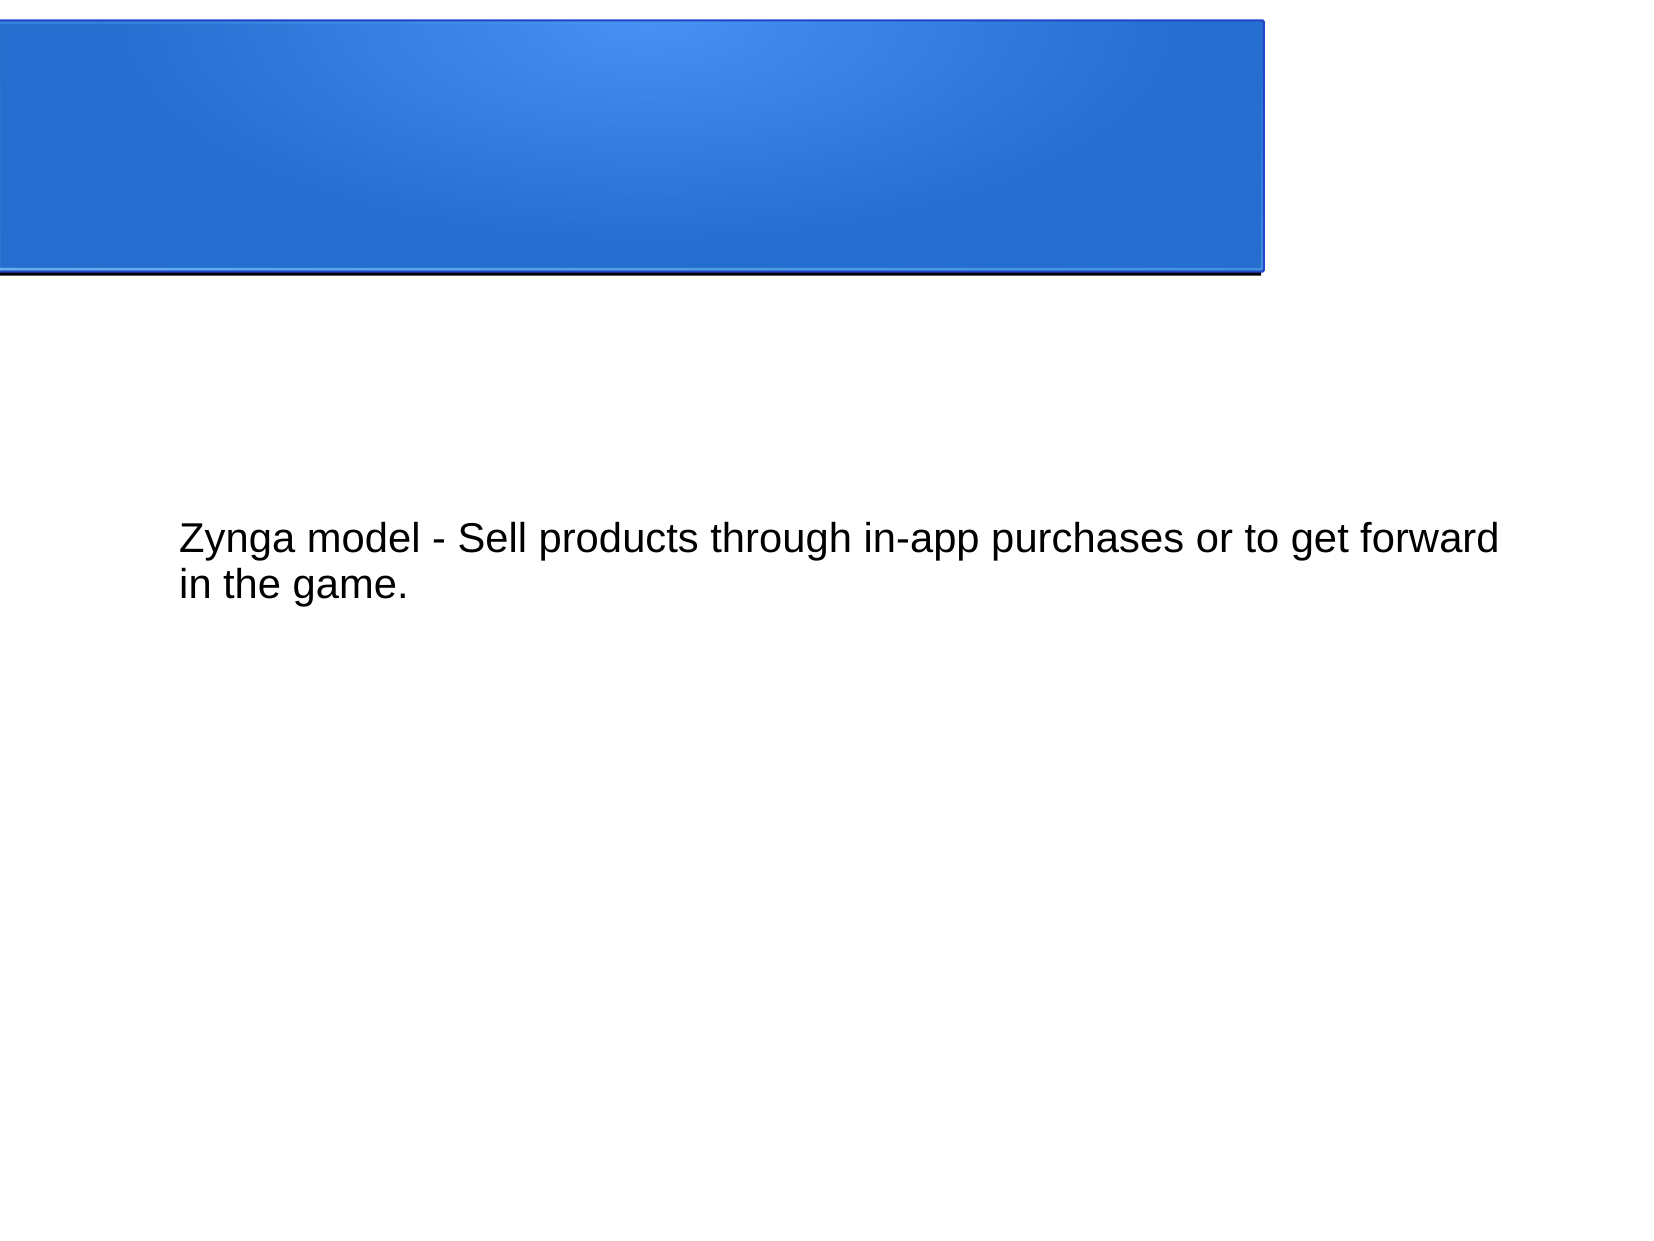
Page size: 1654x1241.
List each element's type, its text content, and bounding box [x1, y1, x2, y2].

text_box Zynga model - Sell products through in-app purchases or to get forward in the game. [164, 507, 1546, 688]
